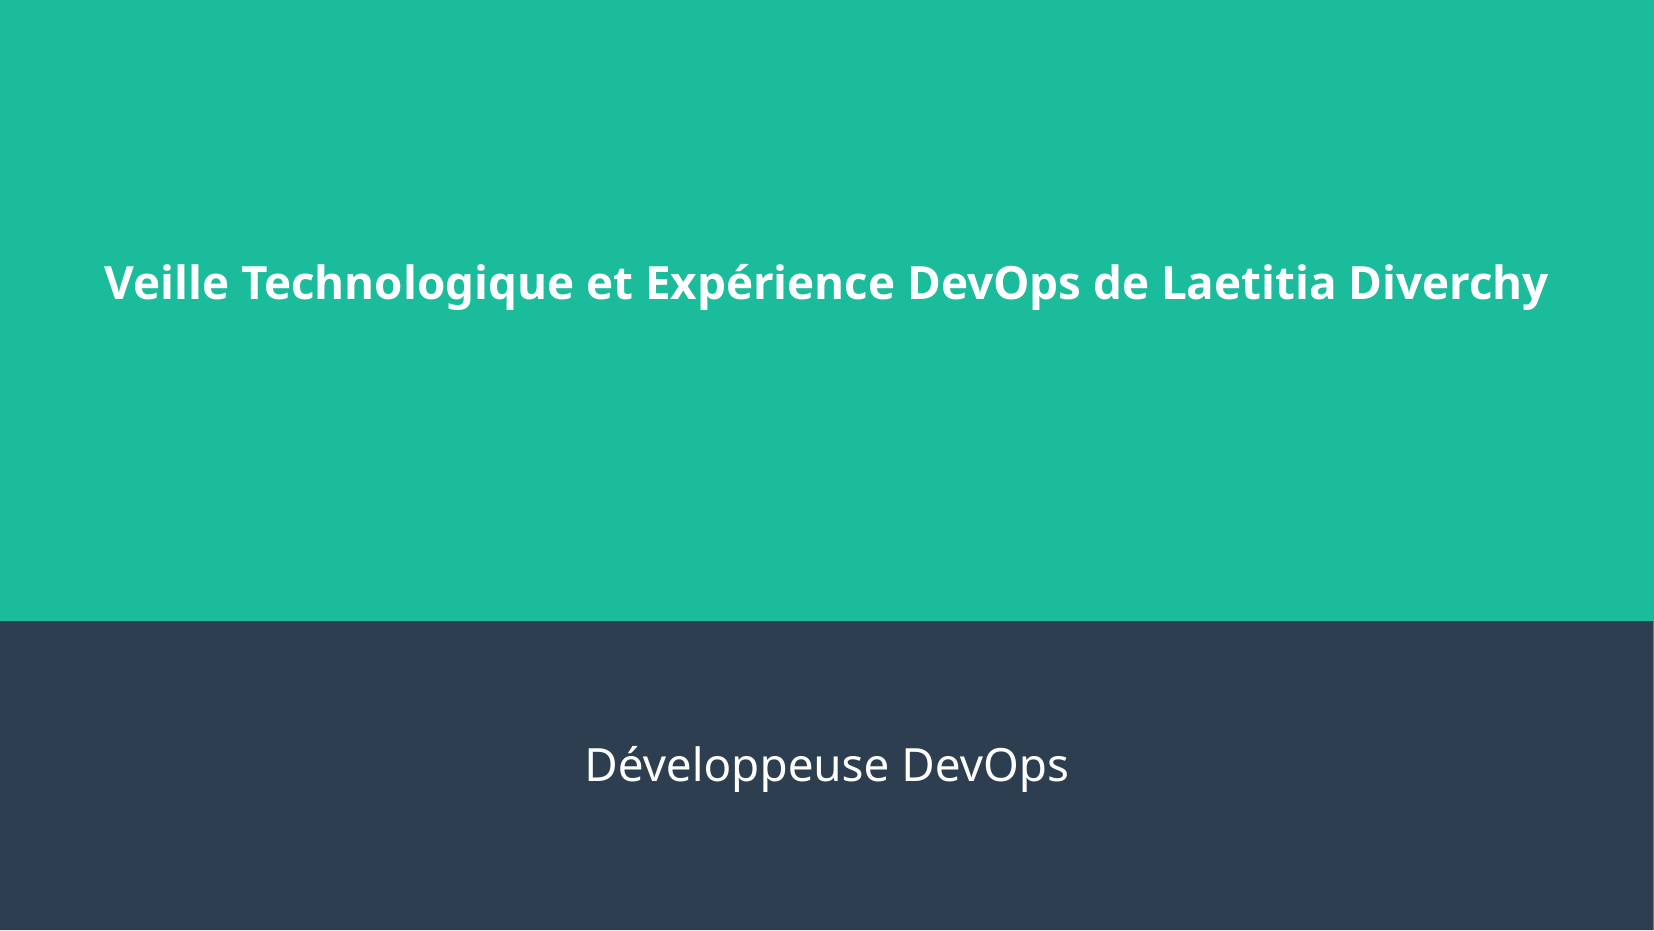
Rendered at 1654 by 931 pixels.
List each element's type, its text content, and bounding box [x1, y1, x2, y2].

title Veille Technologique et Expérience DevOps de Laetitia Diverchy [59, 206, 1595, 325]
subtitle Développeuse DevOps [59, 642, 1595, 886]
